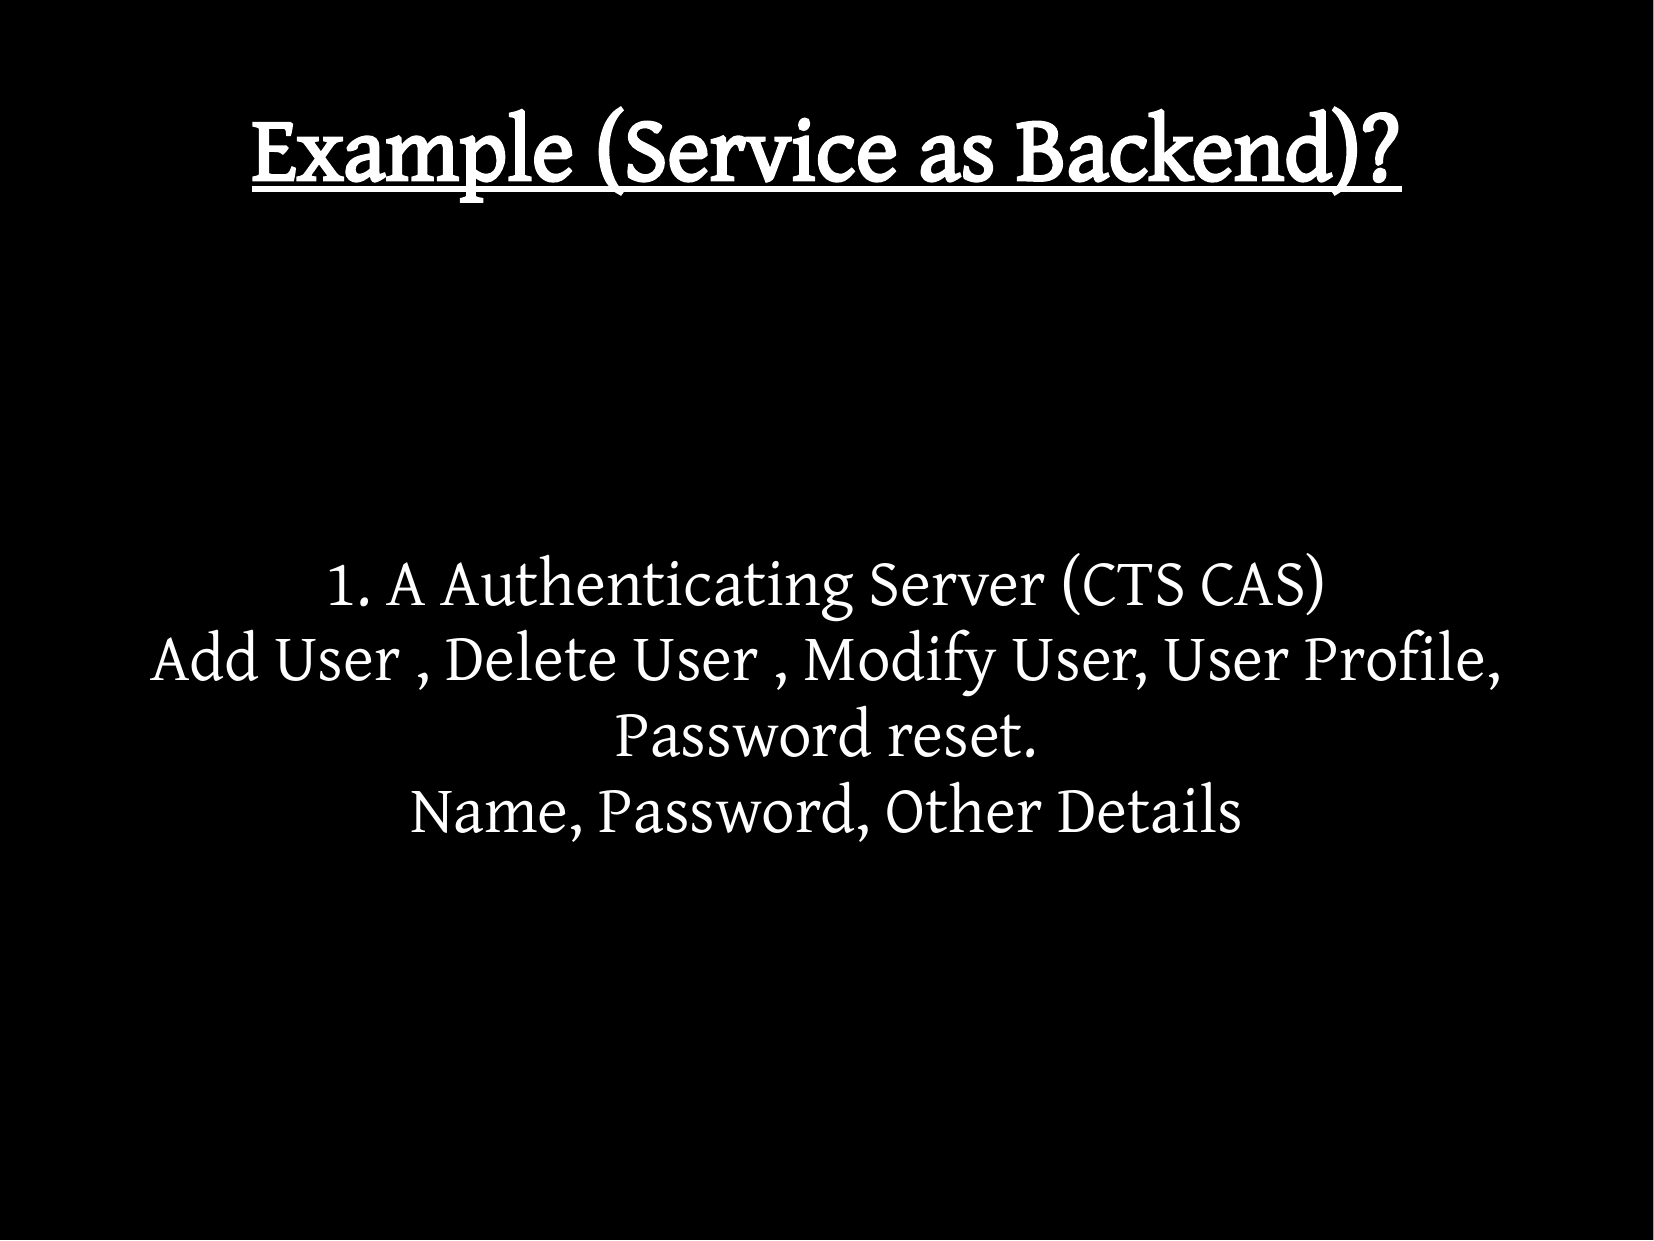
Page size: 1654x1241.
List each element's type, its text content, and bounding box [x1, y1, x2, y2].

subtitle 1. A Authenticating Server (CTS CAS) Add User , Delete User , Modify User, User Profile, Password reset. Name, Password, Other Details [82, 290, 1571, 1109]
title Example (Service as Backend)? [82, 49, 1571, 257]
